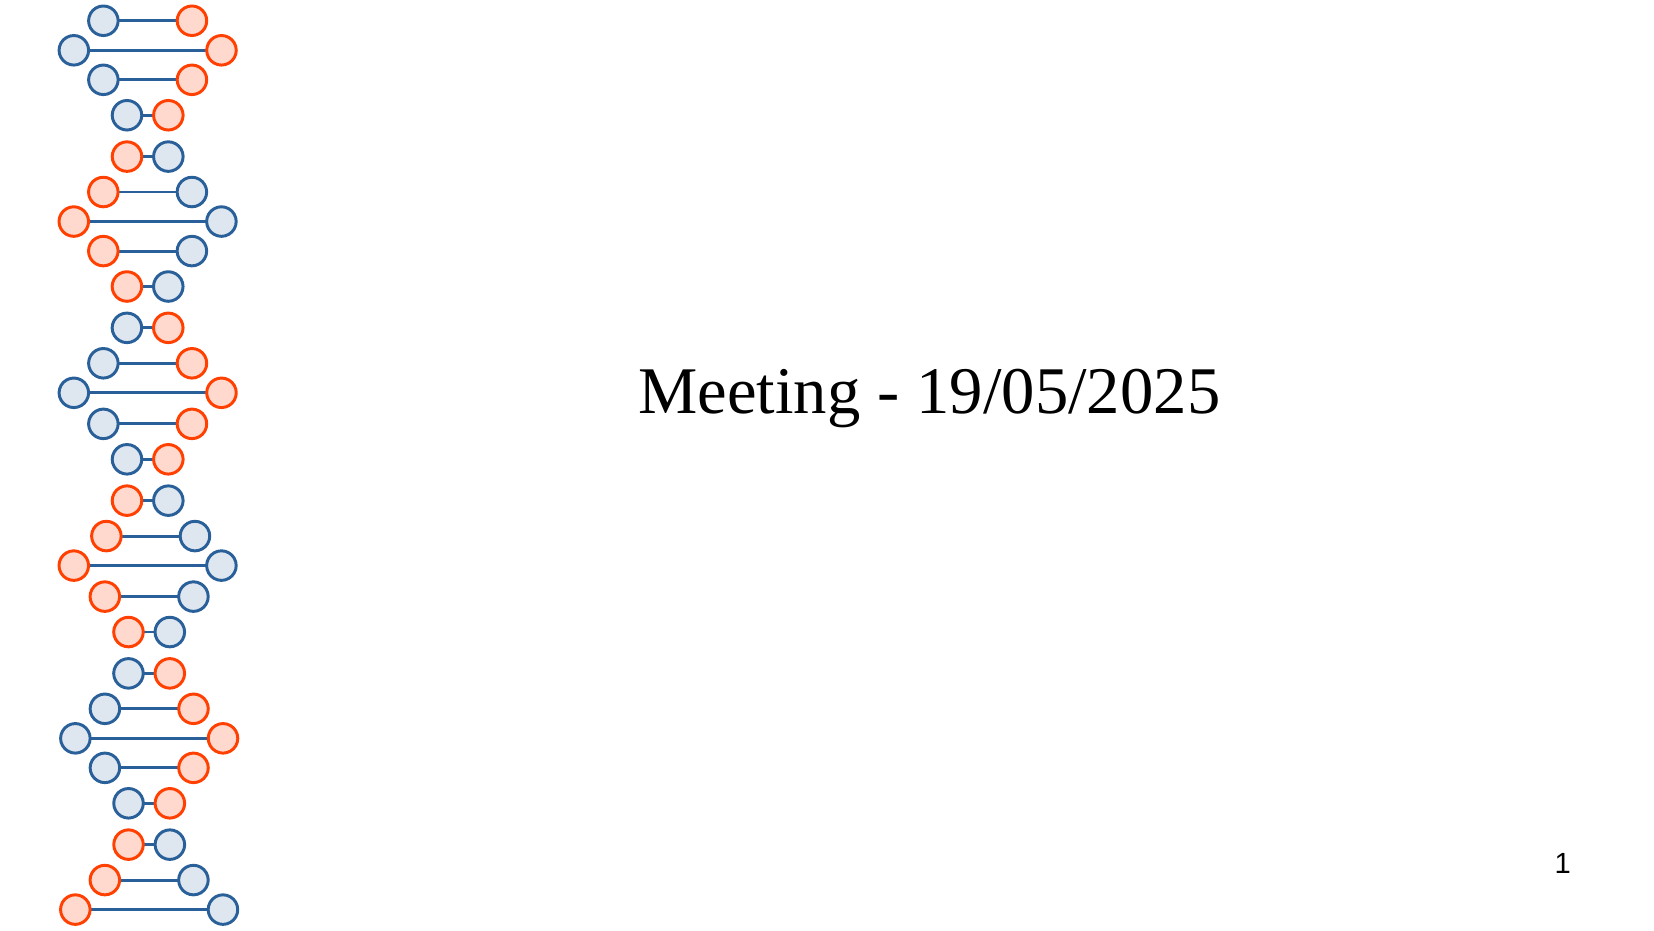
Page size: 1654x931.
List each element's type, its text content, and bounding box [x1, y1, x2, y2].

subtitle Meeting - 19/05/2025 [265, 35, 1595, 748]
